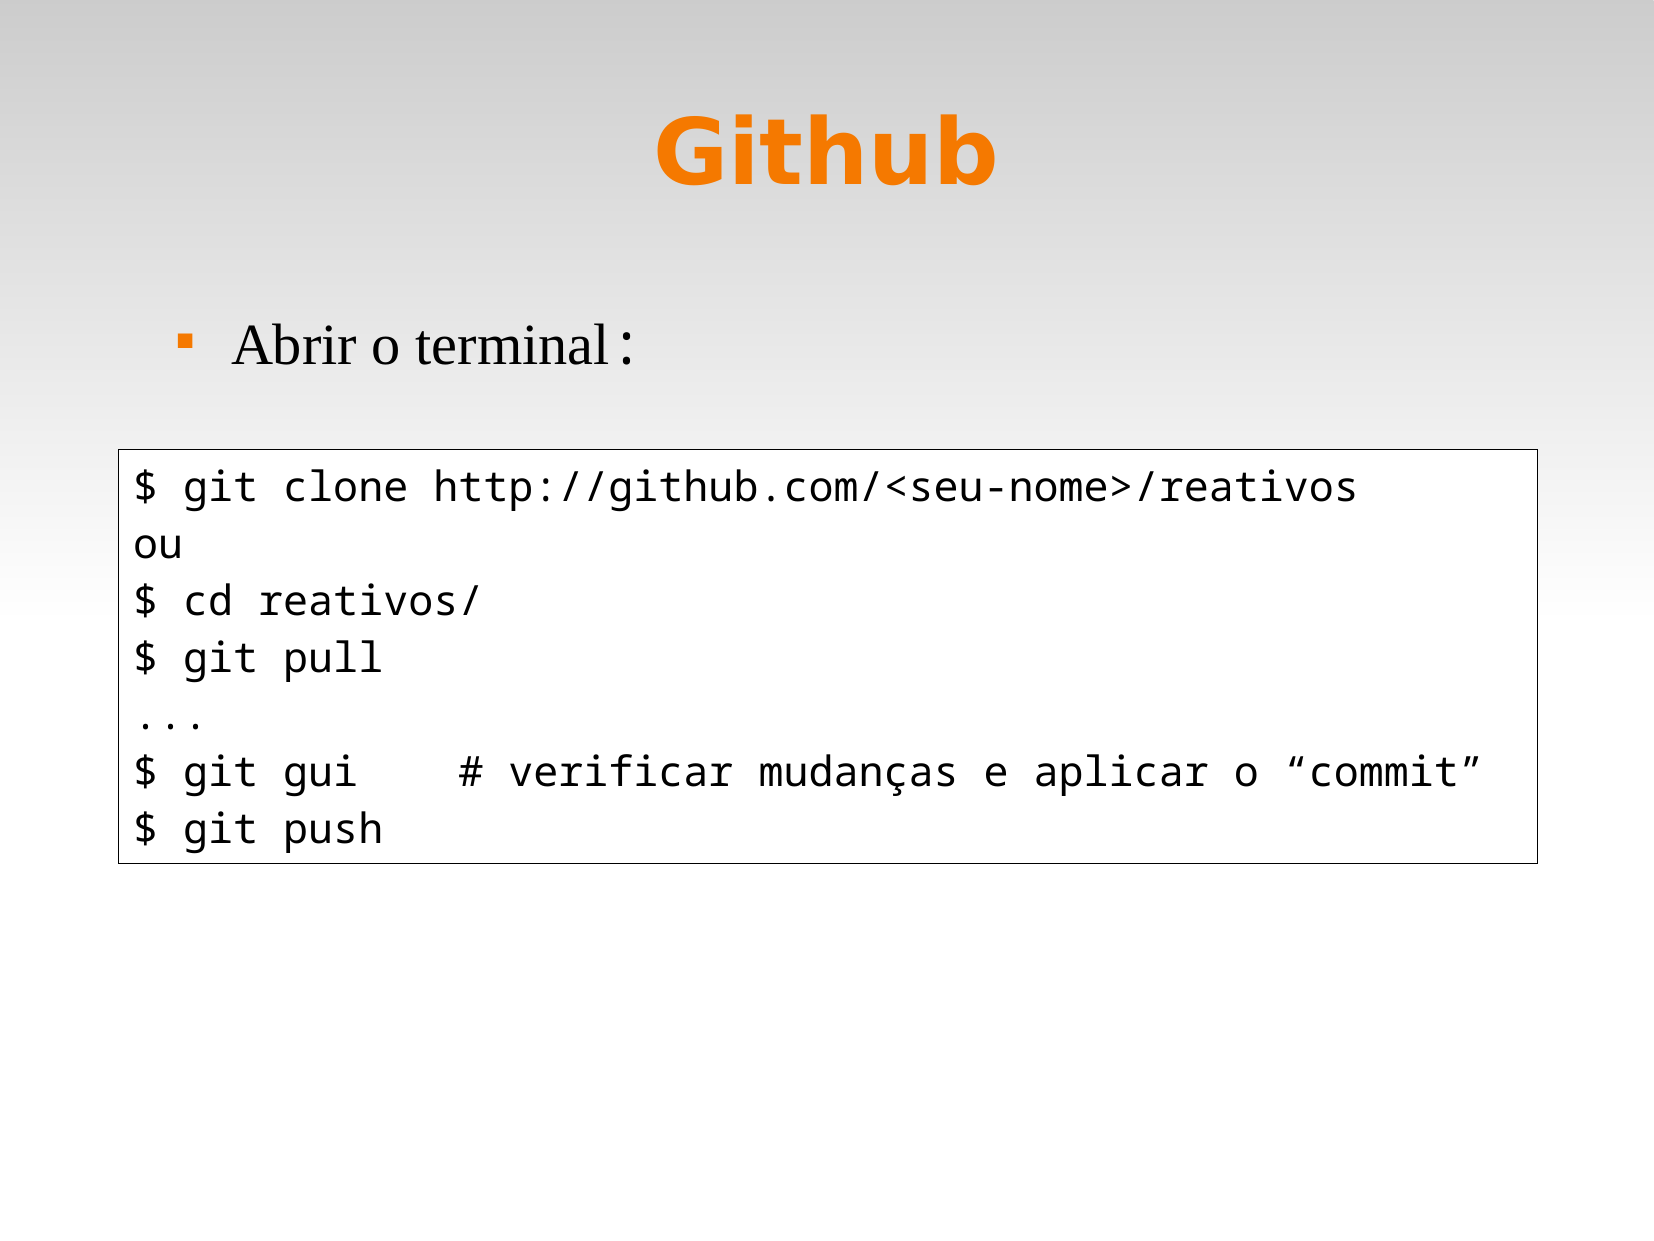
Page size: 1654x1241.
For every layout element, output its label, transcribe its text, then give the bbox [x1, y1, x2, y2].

title Github [82, 49, 1571, 257]
list Abrir o terminal: [89, 302, 1576, 1121]
